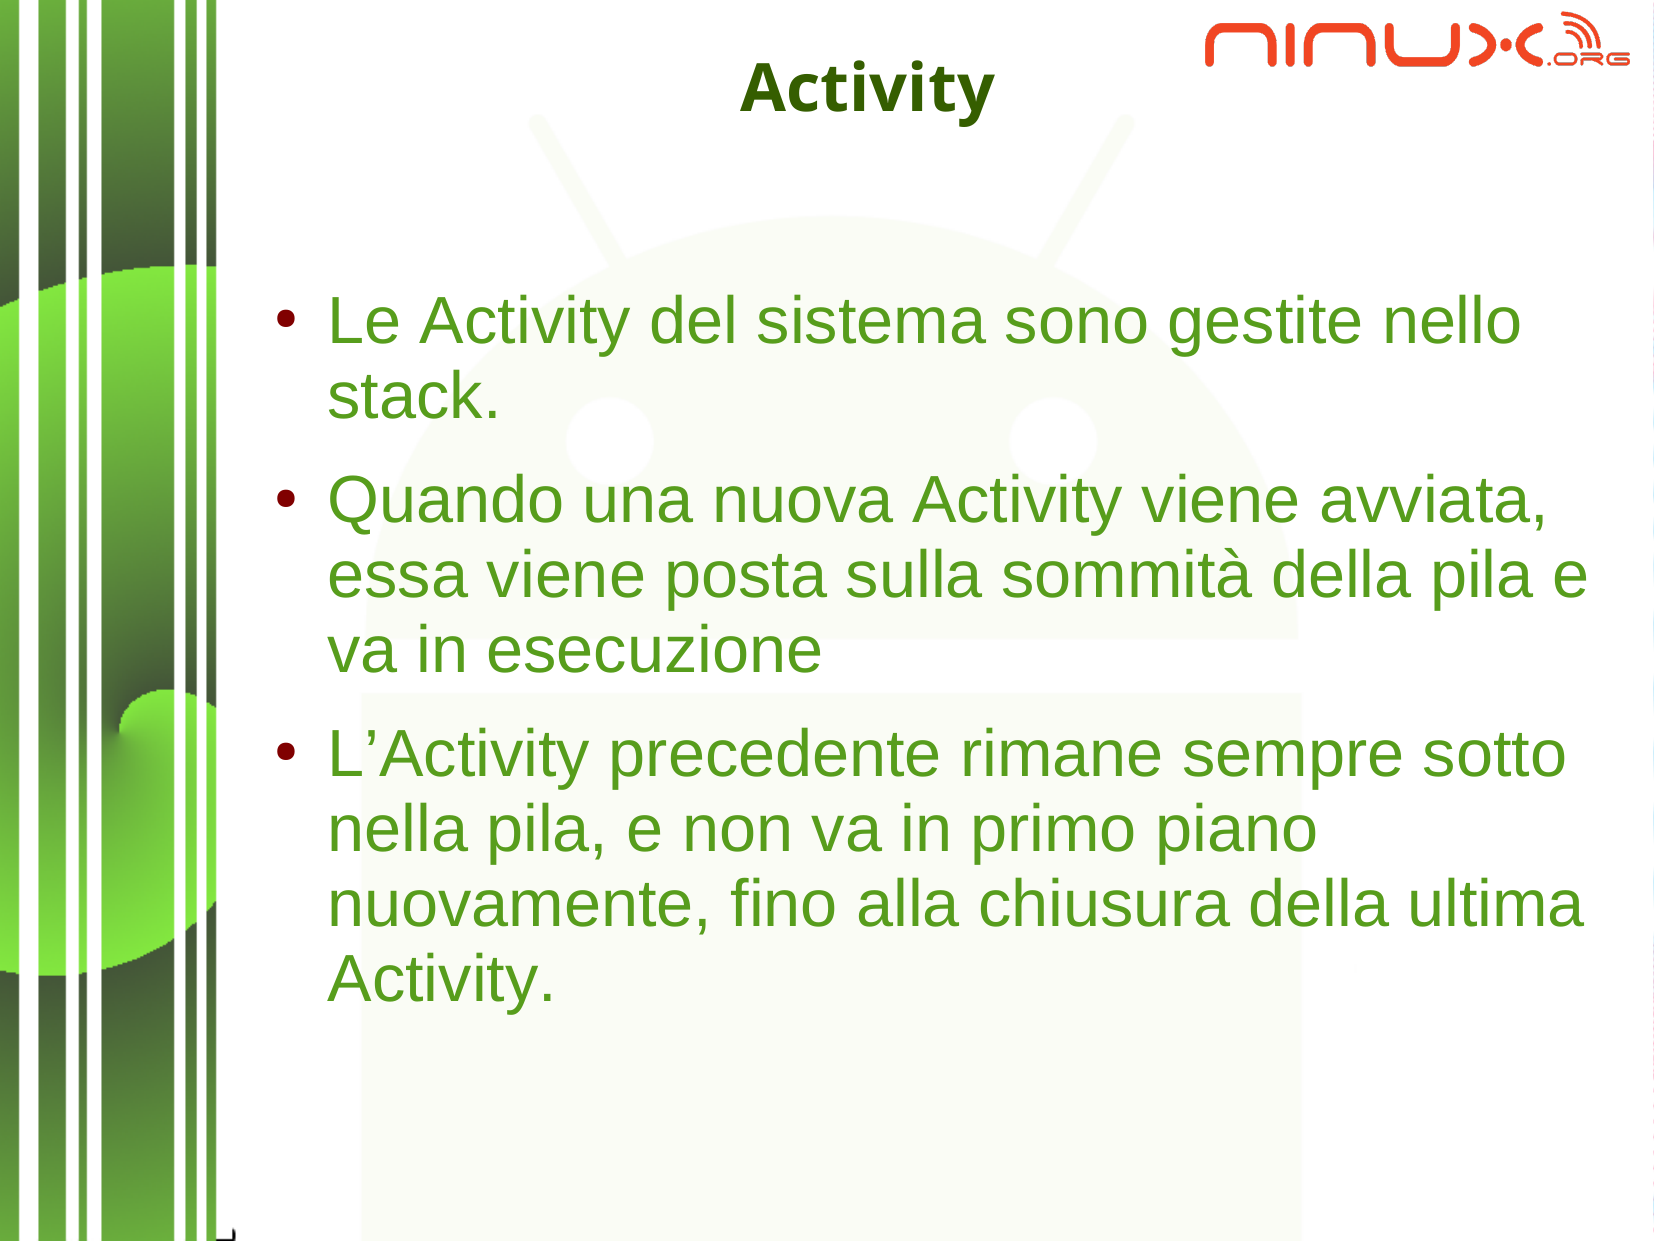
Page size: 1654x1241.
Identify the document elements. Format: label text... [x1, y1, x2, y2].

picture [0, 0, 1654, 1241]
list Le Activity del sistema sono gestite nello stack. Quando una nuova Activity viene avviata, essa viene posta sulla sommità della pila e va in esecuzione L’Activity precedente rimane sempre sotto nella pila, e non va in primo piano nuovamente, fino alla chiusura della ultima Activity. [256, 283, 1630, 1016]
title Activity [236, 46, 1500, 125]
